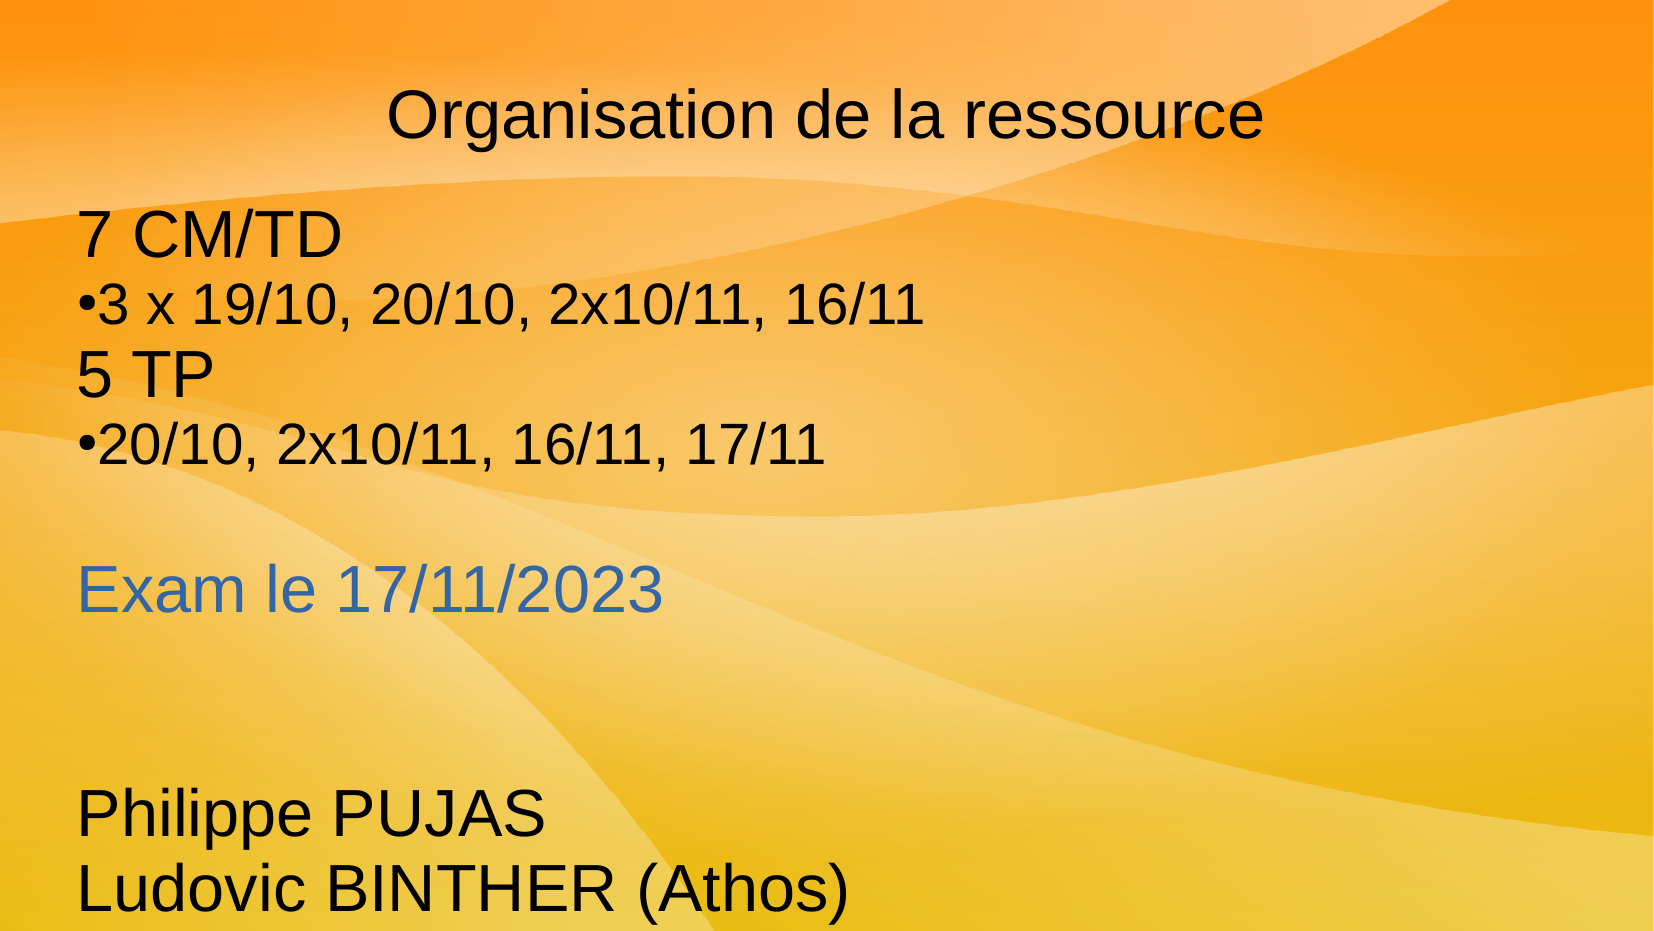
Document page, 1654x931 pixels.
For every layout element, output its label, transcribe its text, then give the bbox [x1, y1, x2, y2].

picture [0, 0, 1654, 931]
subtitle 7 CM/TD 3 x 19/10, 20/10, 2x10/11, 16/11 5 TP 20/10, 2x10/11, 16/11, 17/11 Exam le 17/11/2023 Philippe PUJAS Ludovic BINTHER (Athos) [76, 197, 1565, 931]
title Organisation de la ressource [82, 37, 1571, 193]
